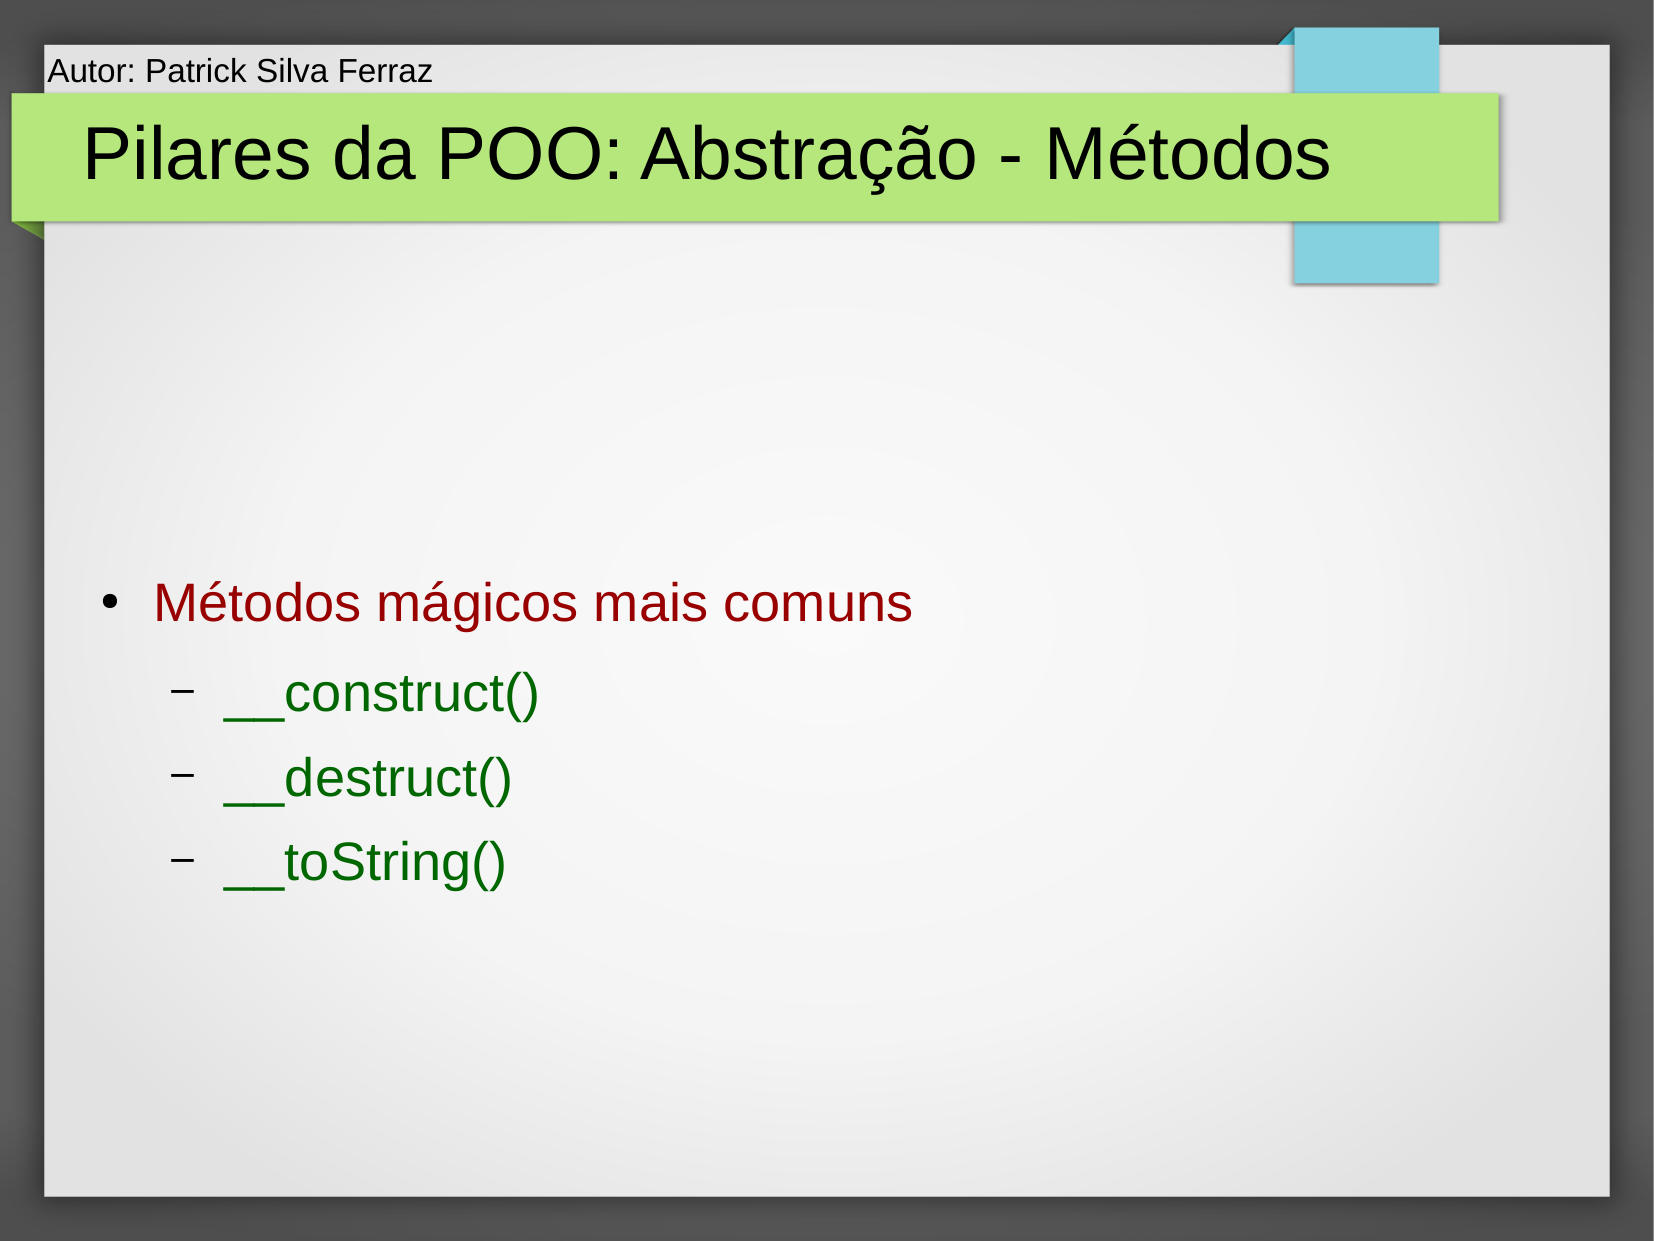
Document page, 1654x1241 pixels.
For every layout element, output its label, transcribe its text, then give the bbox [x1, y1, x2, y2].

picture [0, 0, 1654, 1241]
text_box Autor: Patrick Silva Ferraz [47, 47, 876, 95]
list Métodos mágicos mais comuns __construct() __destruct() __toString() [82, 295, 1571, 1170]
title Pilares da POO: Abstração - Métodos [82, 69, 1501, 238]
